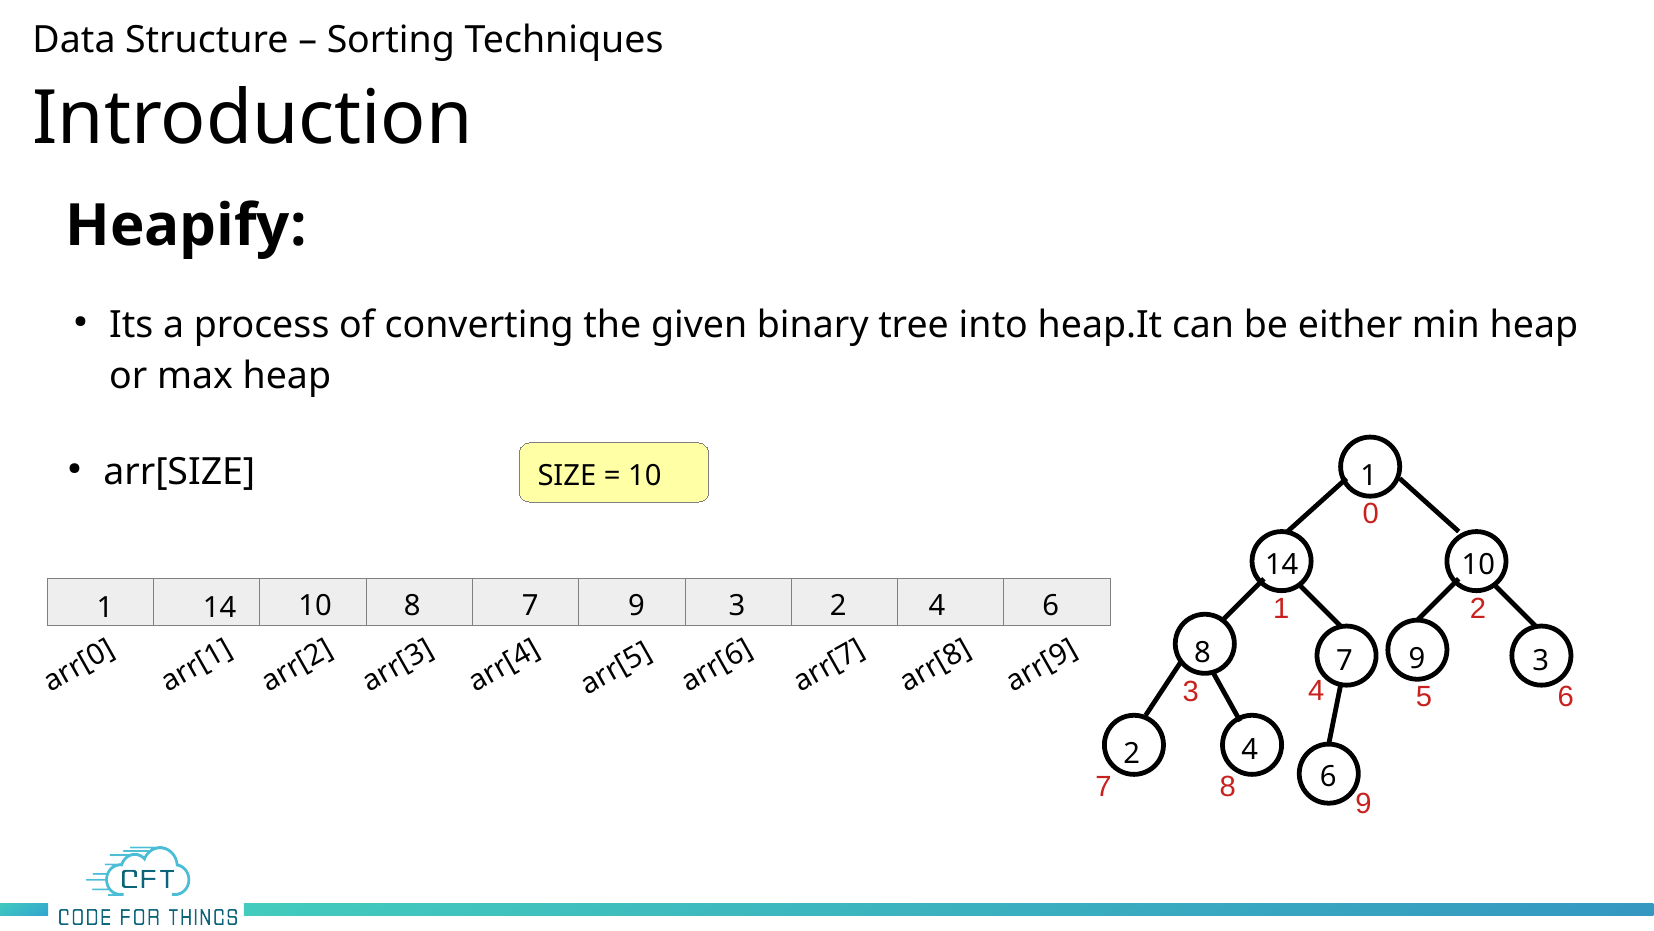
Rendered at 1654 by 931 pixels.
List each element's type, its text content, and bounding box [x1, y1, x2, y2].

text_box [662, 578, 713, 626]
text_box 1 [1338, 447, 1405, 497]
text_box 2 [815, 576, 882, 626]
text_box [1095, 578, 1111, 626]
text_box 8 [1179, 624, 1228, 674]
text_box [456, 578, 507, 626]
text_box [1348, 437, 1393, 447]
text_box [351, 578, 388, 626]
text_box [1242, 715, 1270, 721]
text_box [47, 578, 81, 626]
picture [59, 846, 237, 925]
text_box [1330, 626, 1363, 631]
text_box arr[6] [662, 602, 798, 718]
text_box 7 [507, 576, 556, 626]
text_box 10 [1446, 535, 1514, 585]
text_box 3 [1167, 668, 1173, 677]
text_box arr[3] [337, 614, 479, 718]
text_box 8 [388, 576, 456, 626]
text_box [1251, 771, 1266, 775]
text_box arr[SIZE] [53, 437, 298, 503]
text_box 4 [913, 576, 981, 626]
text_box SIZE = 10 [522, 446, 703, 497]
text_box [1340, 682, 1360, 686]
text_box [1228, 625, 1235, 663]
text_box [1104, 730, 1108, 759]
text_box [1528, 682, 1542, 686]
text_box arr[4] [447, 603, 585, 718]
text_box arr[9] [980, 605, 1123, 718]
text_box [1112, 715, 1156, 725]
text_box [1395, 620, 1440, 630]
text_box 9 [613, 576, 662, 626]
text_box [1525, 626, 1558, 631]
text_box [1267, 531, 1296, 535]
text_box [981, 578, 1027, 626]
text_box [1354, 758, 1359, 790]
text_box 8 [1204, 762, 1251, 810]
text_box 1 [1258, 584, 1305, 633]
text_box [1182, 614, 1227, 624]
text_box 1 [81, 578, 130, 628]
text_box 0 [1347, 489, 1394, 538]
text_box [1222, 730, 1226, 759]
text_box arr[8] [878, 602, 1013, 718]
text_box [762, 578, 815, 626]
text_box arr[2] [236, 606, 373, 718]
text_box [1566, 639, 1571, 672]
text_box 3 [713, 576, 762, 626]
text_box [1370, 637, 1377, 674]
text_box arr[7] [770, 605, 910, 718]
text_box 4 [1226, 721, 1275, 771]
text_box [1462, 531, 1491, 535]
text_box 9 [1340, 779, 1387, 828]
text_box [882, 578, 913, 626]
text_box [1442, 633, 1447, 667]
text_box [1275, 726, 1282, 764]
text_box 2 [1455, 584, 1501, 633]
text_box 7 [1080, 762, 1127, 811]
text_box 14 [188, 578, 255, 628]
text_box 3 [1517, 631, 1566, 682]
text_box [519, 442, 709, 503]
text_box 6 [1305, 748, 1354, 798]
text_box 6 [1542, 672, 1589, 721]
text_box arr[1] [135, 614, 273, 718]
text_box [556, 578, 613, 626]
text_box [1314, 744, 1344, 748]
text_box [1157, 726, 1164, 764]
text_box 6 [1027, 576, 1095, 626]
text_box Heapify: [35, 175, 449, 278]
text_box [255, 578, 283, 626]
text_box [130, 578, 188, 626]
text_box 10 [283, 576, 351, 626]
text_box [1316, 640, 1321, 666]
title Data Structure – Sorting Techniques Introduction [32, 12, 1184, 166]
text_box [1312, 798, 1346, 804]
text_box 9 [1393, 630, 1442, 680]
text_box 5 [1401, 672, 1447, 721]
text_box [1387, 633, 1393, 667]
text_box Its a process of converting the given binary tree into heap.It can be either min heap or max heap [59, 290, 1619, 392]
text_box arr[0] [18, 602, 159, 718]
text_box 7 [1321, 631, 1370, 682]
text_box [1299, 756, 1305, 792]
text_box 3 [1167, 668, 1214, 716]
text_box [1175, 629, 1179, 659]
text_box 4 [1293, 666, 1340, 715]
text_box arr[5] [556, 605, 697, 721]
text_box 14 [1250, 535, 1317, 585]
text_box 2 [1108, 725, 1157, 775]
text_box [1511, 639, 1517, 673]
